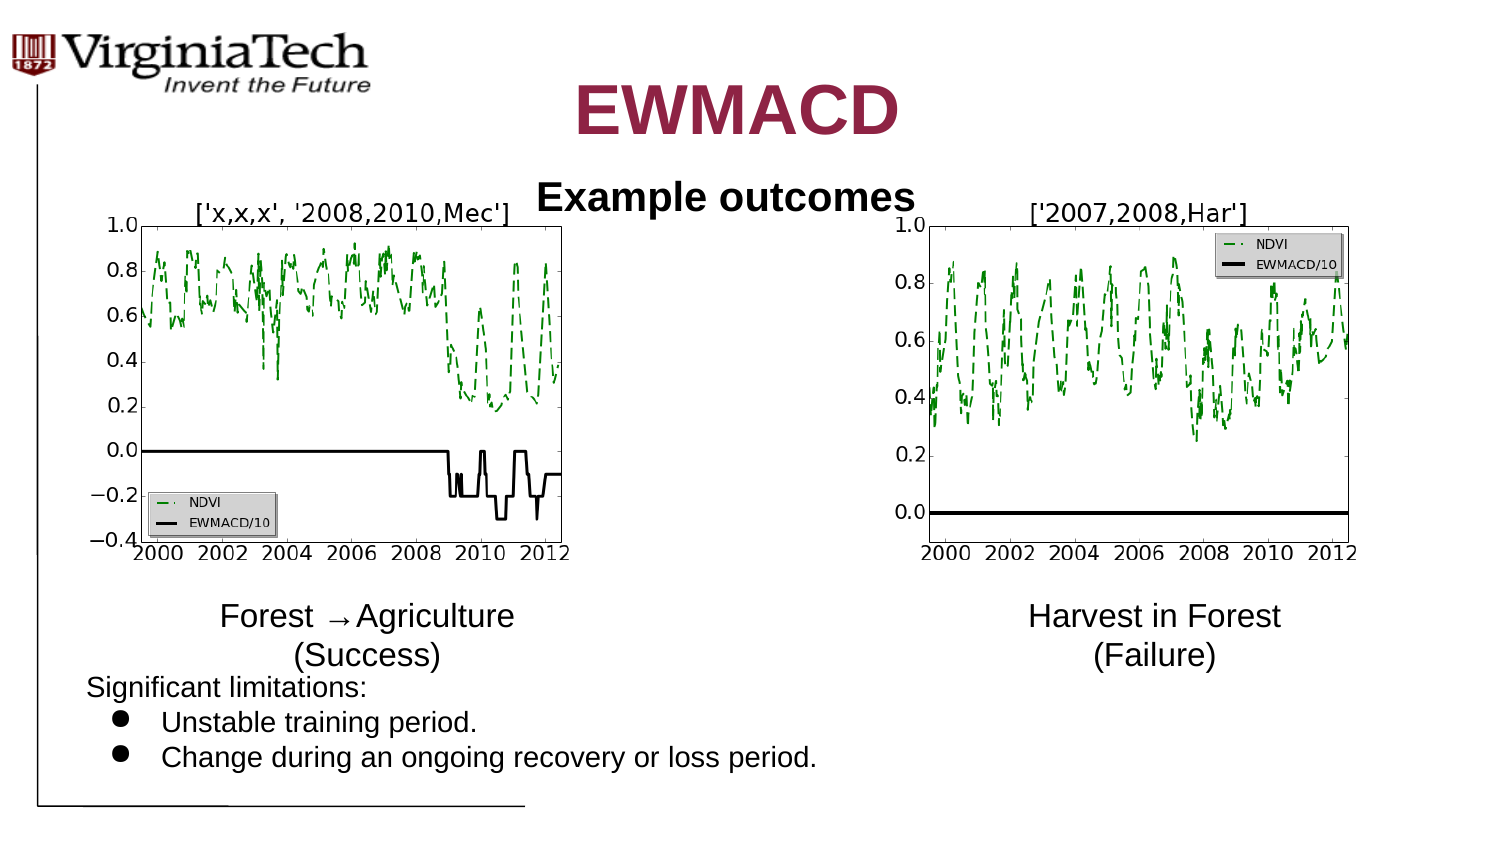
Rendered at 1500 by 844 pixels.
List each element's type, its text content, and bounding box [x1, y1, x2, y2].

title EWMACD [90, 56, 1385, 149]
text_box Harvest in Forest (Failure) [861, 578, 1449, 641]
text_box Significant limitations: Unstable training period. Change during an ongoing recovery or loss period. [71, 653, 1447, 803]
text_box Forest →Agriculture (Success) [73, 578, 661, 641]
picture [73, 185, 615, 578]
picture [12, 32, 372, 94]
text_box Example outcomes [501, 154, 951, 217]
picture [861, 185, 1402, 578]
